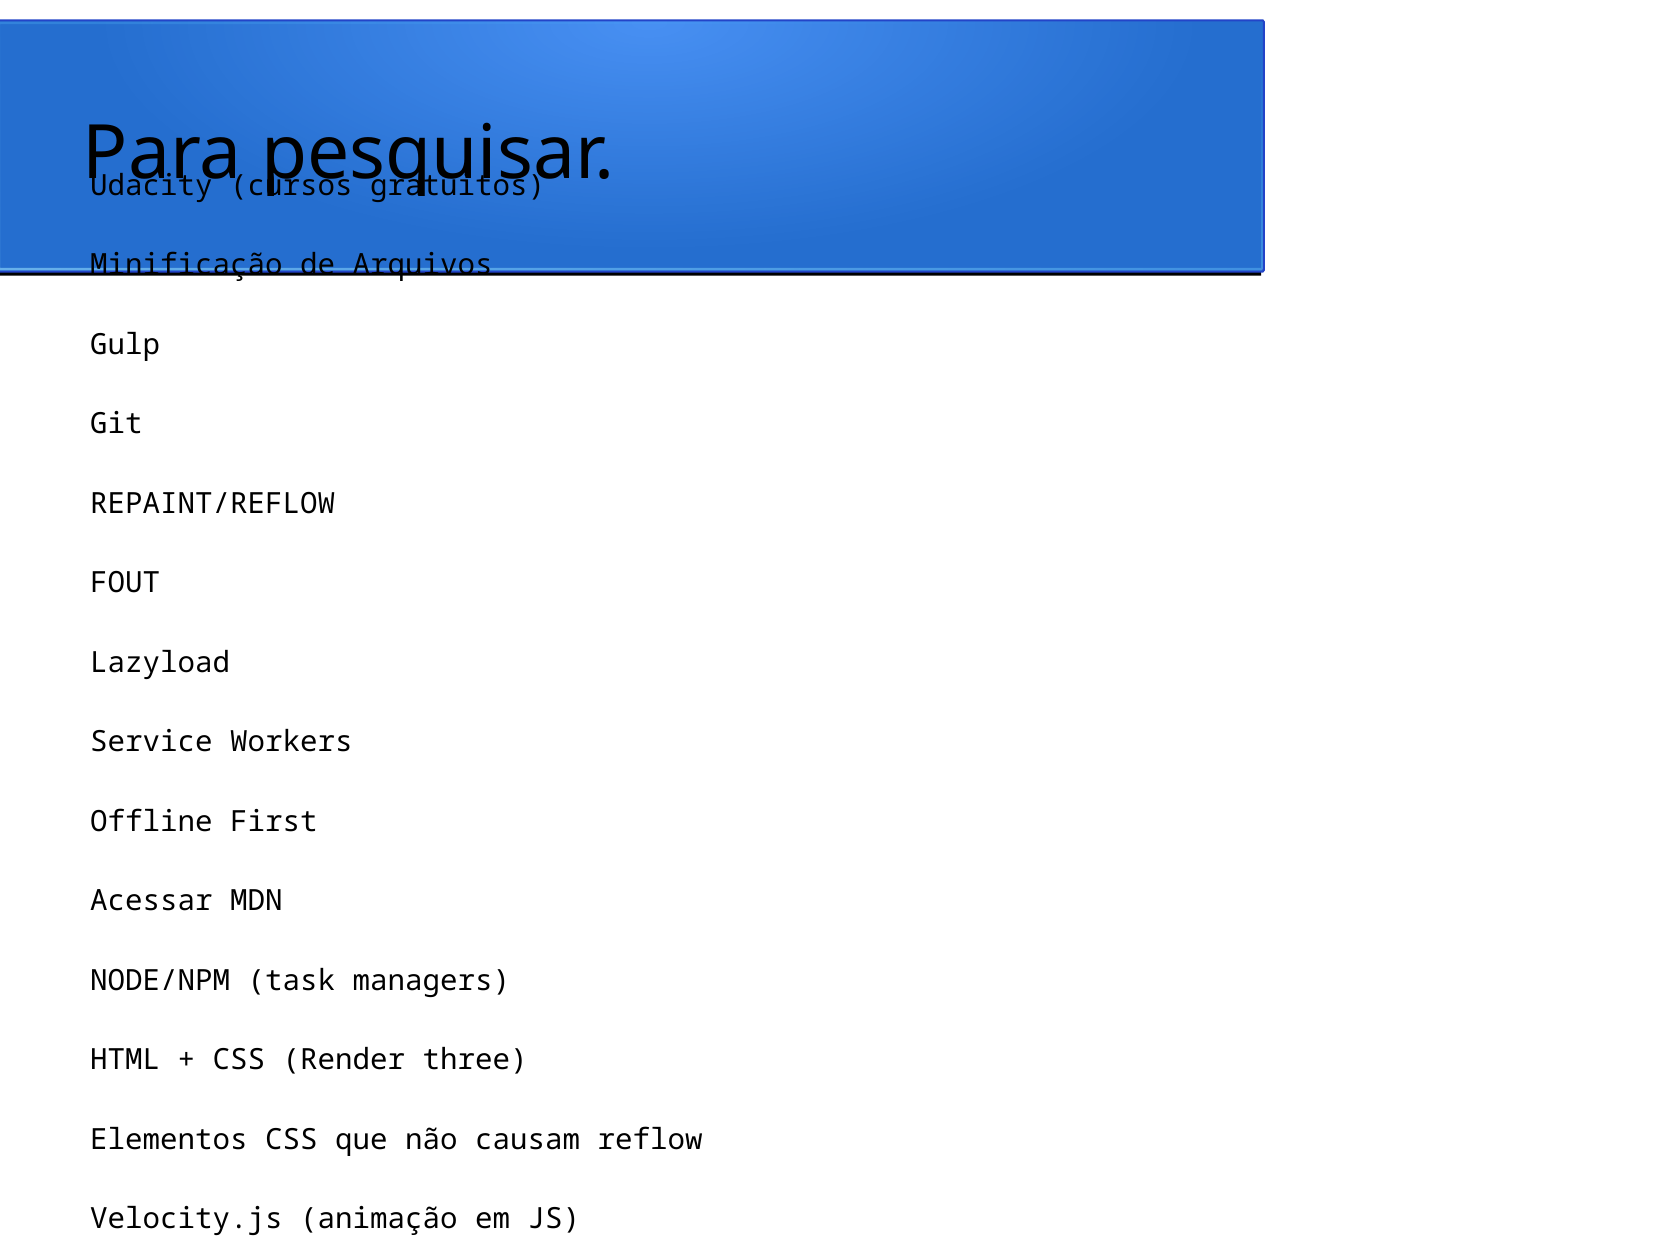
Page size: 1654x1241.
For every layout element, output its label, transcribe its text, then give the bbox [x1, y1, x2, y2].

text_box Udacity (cursos gratuitos) Minificação de Arquivos Gulp Git REPAINT/REFLOW FOUT Lazyload Service Workers Offline First Acessar MDN NODE/NPM (task managers) HTML + CSS (Render three) Elementos CSS que não causam reflow Velocity.js (animação em JS) Cache (AWS, Digital Ocean, S3, CloudFront) [90, 231, 1343, 1241]
title Para pesquisar. [82, 47, 1235, 252]
